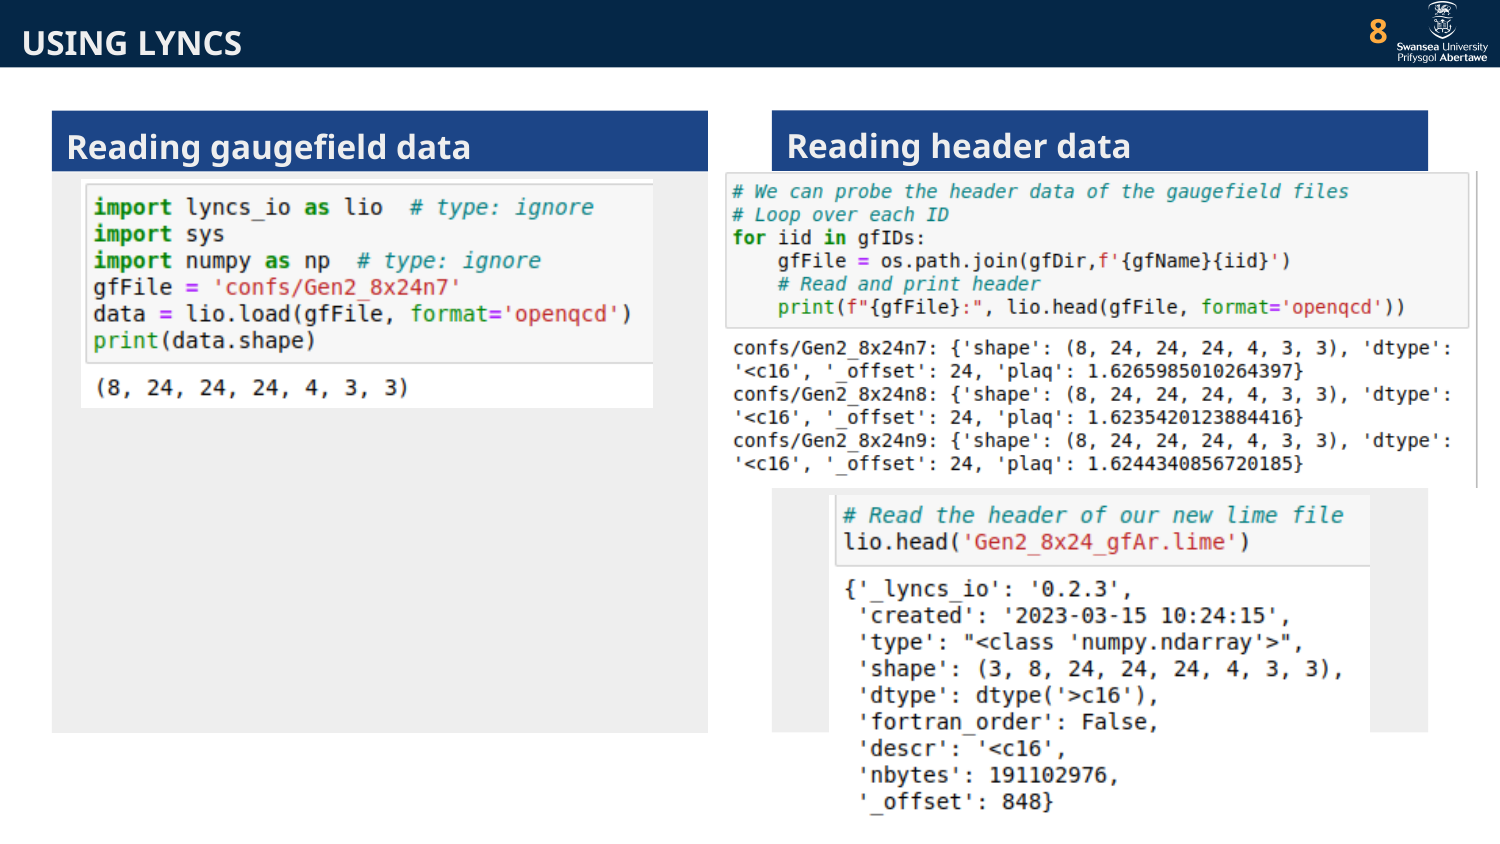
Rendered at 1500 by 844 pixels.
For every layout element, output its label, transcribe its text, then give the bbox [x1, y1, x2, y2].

picture [1403, 1, 1488, 63]
list [51, 171, 708, 672]
picture [720, 171, 1479, 488]
subtitle USING LYNCS [6, 1, 728, 63]
title Reading header data [771, 110, 1428, 171]
picture [829, 495, 1370, 822]
slide_number <number> [1313, 0, 1403, 65]
picture [81, 179, 653, 408]
title Reading gaugefield data [51, 110, 708, 171]
